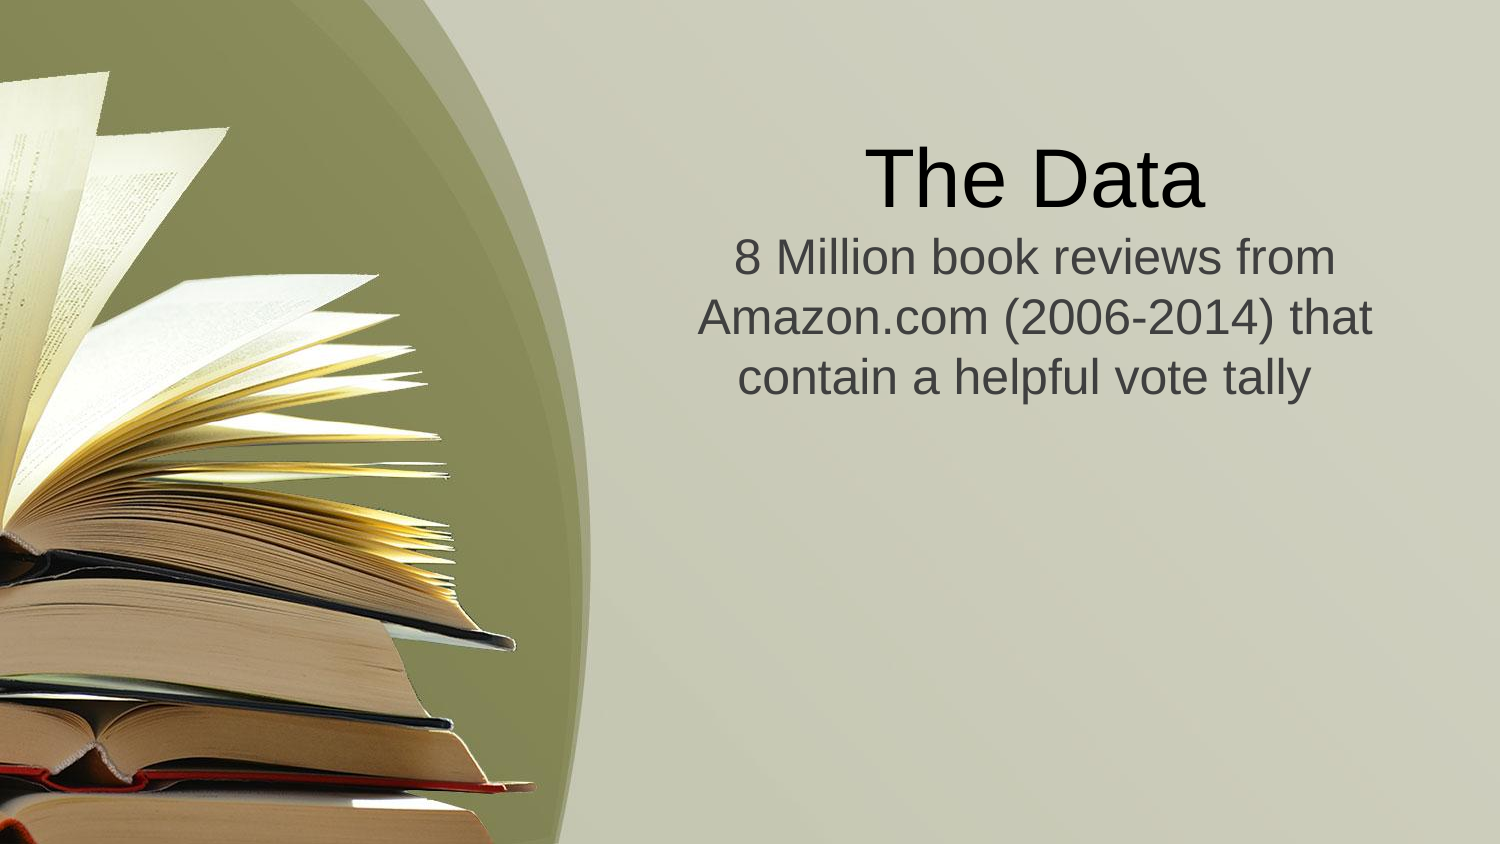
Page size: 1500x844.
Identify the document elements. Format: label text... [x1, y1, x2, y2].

picture [0, 0, 1500, 844]
text_box The Data 8 Million book reviews from Amazon.com (2006-2014) that contain a helpful vote tally [651, 109, 1420, 410]
